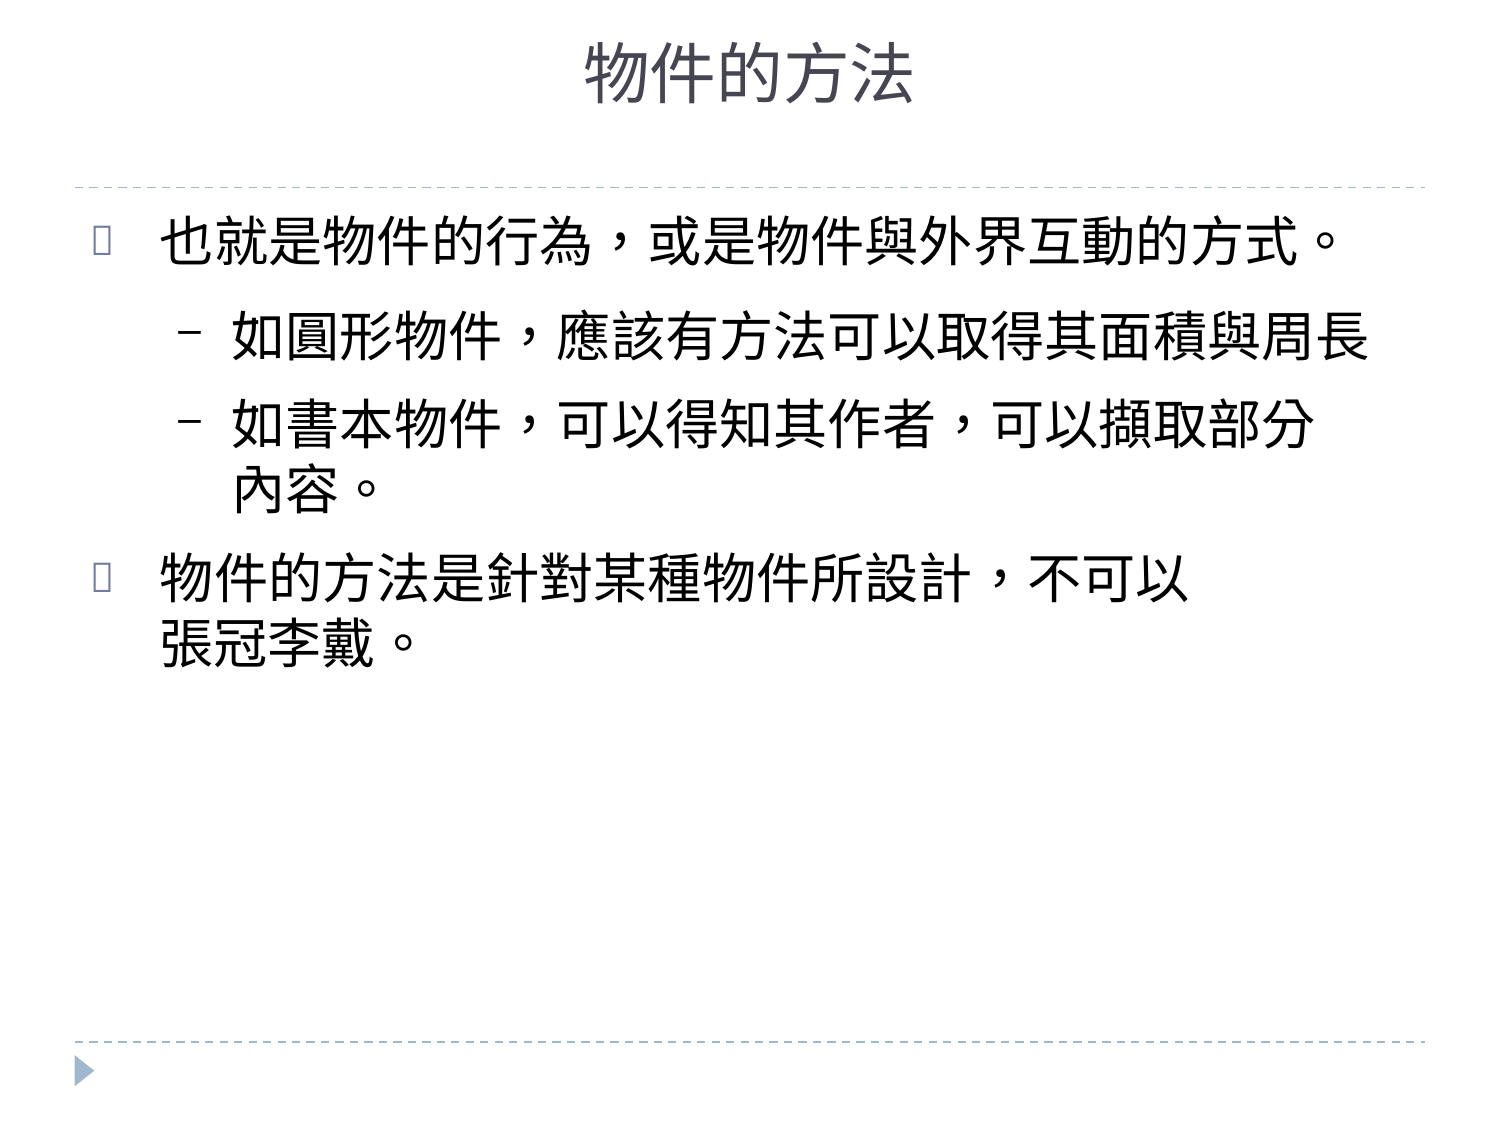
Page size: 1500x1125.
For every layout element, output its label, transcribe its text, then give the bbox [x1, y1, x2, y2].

title 物件的方法 [75, 24, 1425, 188]
list 也就是物件的行為，或是物件與外界互動的方式。 如圓形物件，應該有方法可以取得其面積與周長 如書本物件，可以得知其作者，可以擷取部分 內容。 物件的方法是針對某種物件所設計，不可以 張冠李戴。 [75, 200, 1425, 1010]
